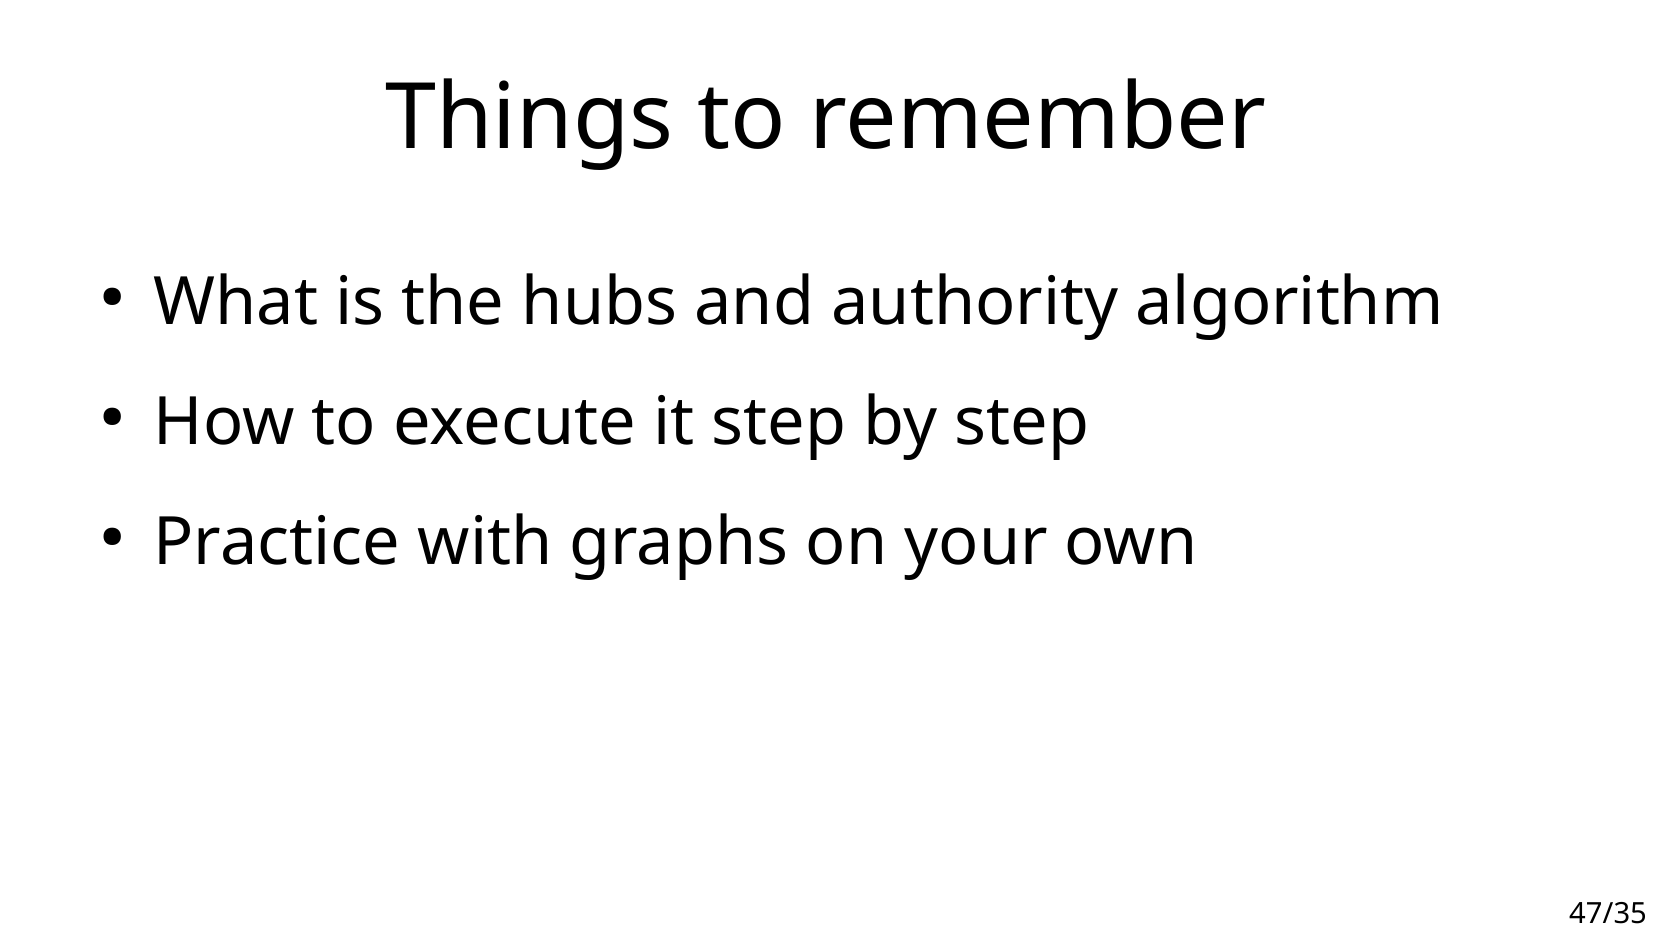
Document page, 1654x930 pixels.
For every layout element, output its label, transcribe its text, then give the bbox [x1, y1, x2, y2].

title Things to remember [82, 1, 1571, 225]
list What is the hubs and authority algorithm How to execute it step by step Practice with graphs on your own [82, 252, 1571, 793]
